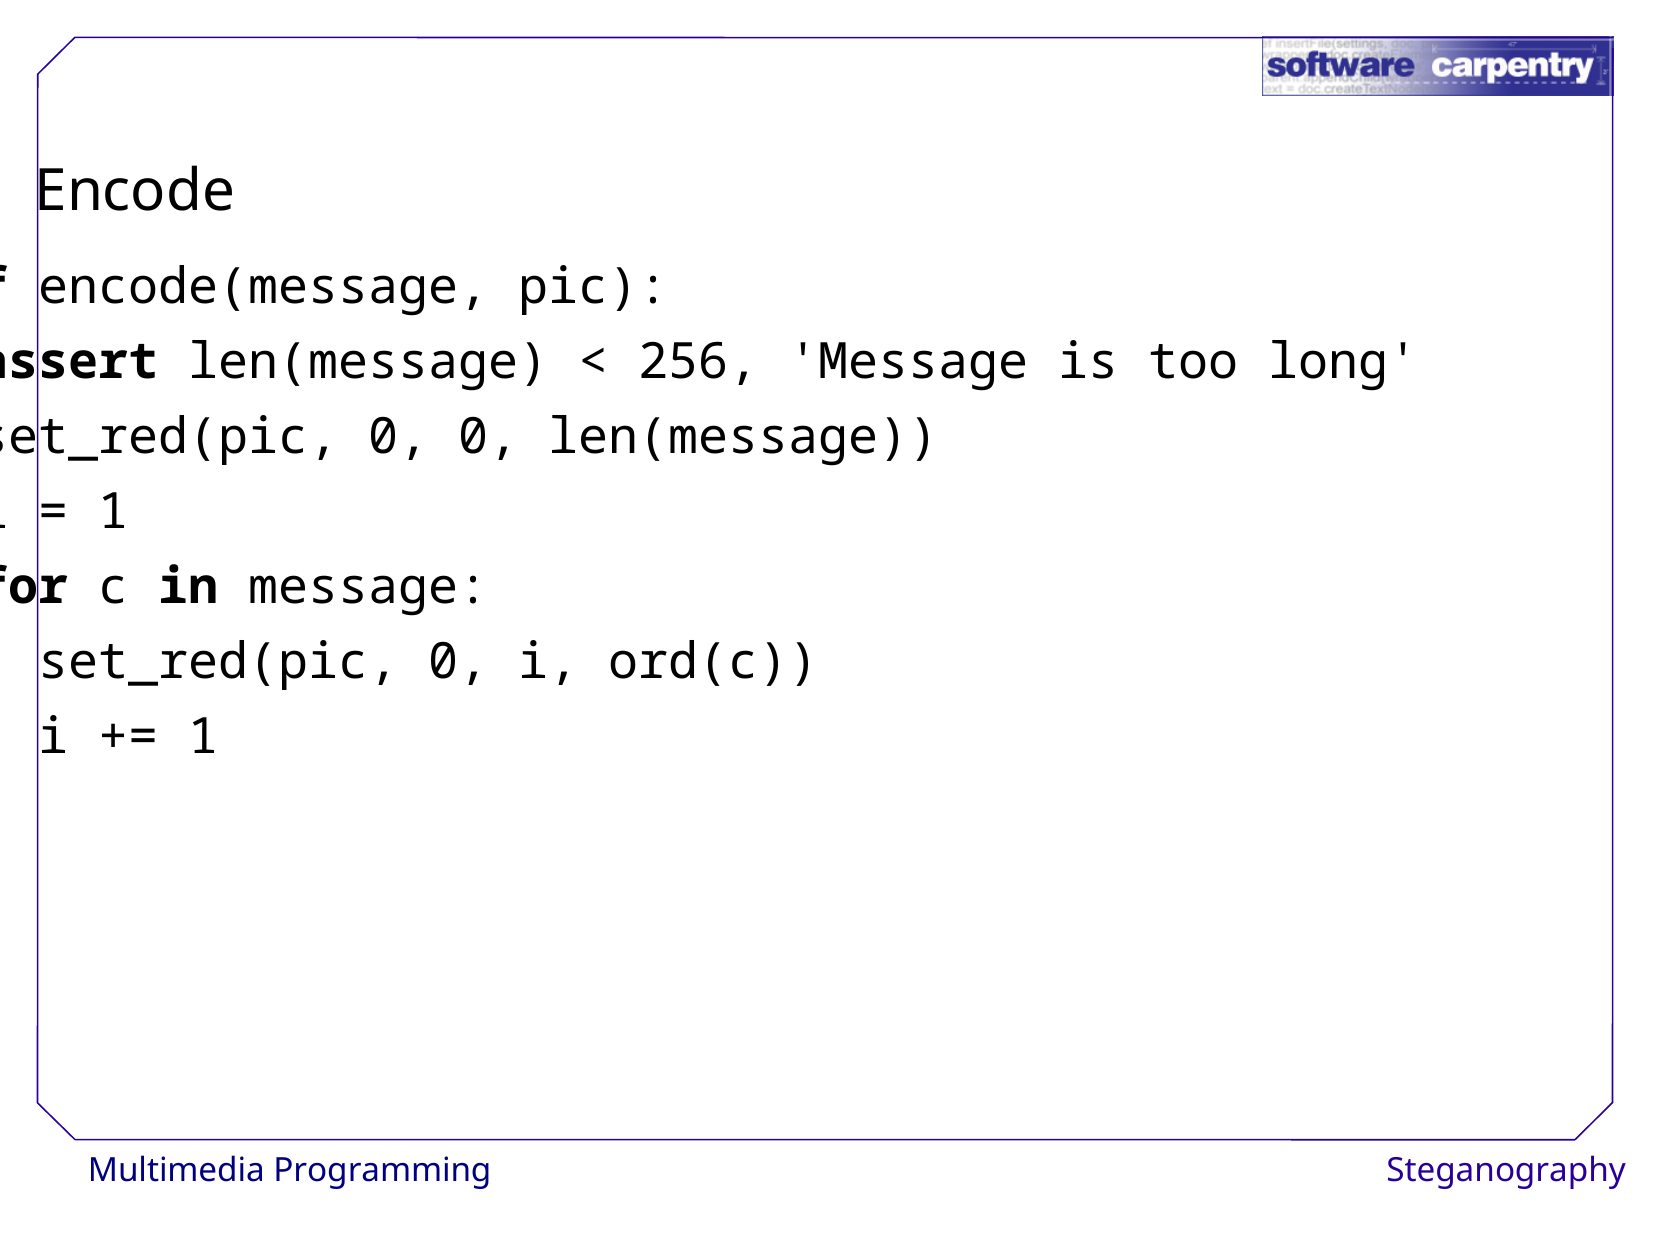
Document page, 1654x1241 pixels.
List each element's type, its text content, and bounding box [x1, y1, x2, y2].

text_box def encode(message, pic): assert len(message) < 256, 'Message is too long' set_red(pic, 0, 0, len(message)) i = 1 for c in message: set_red(pic, 0, i, ord(c)) i += 1 [0, 230, 1584, 772]
picture [1262, 36, 1614, 96]
text_box Encode [19, 109, 400, 230]
